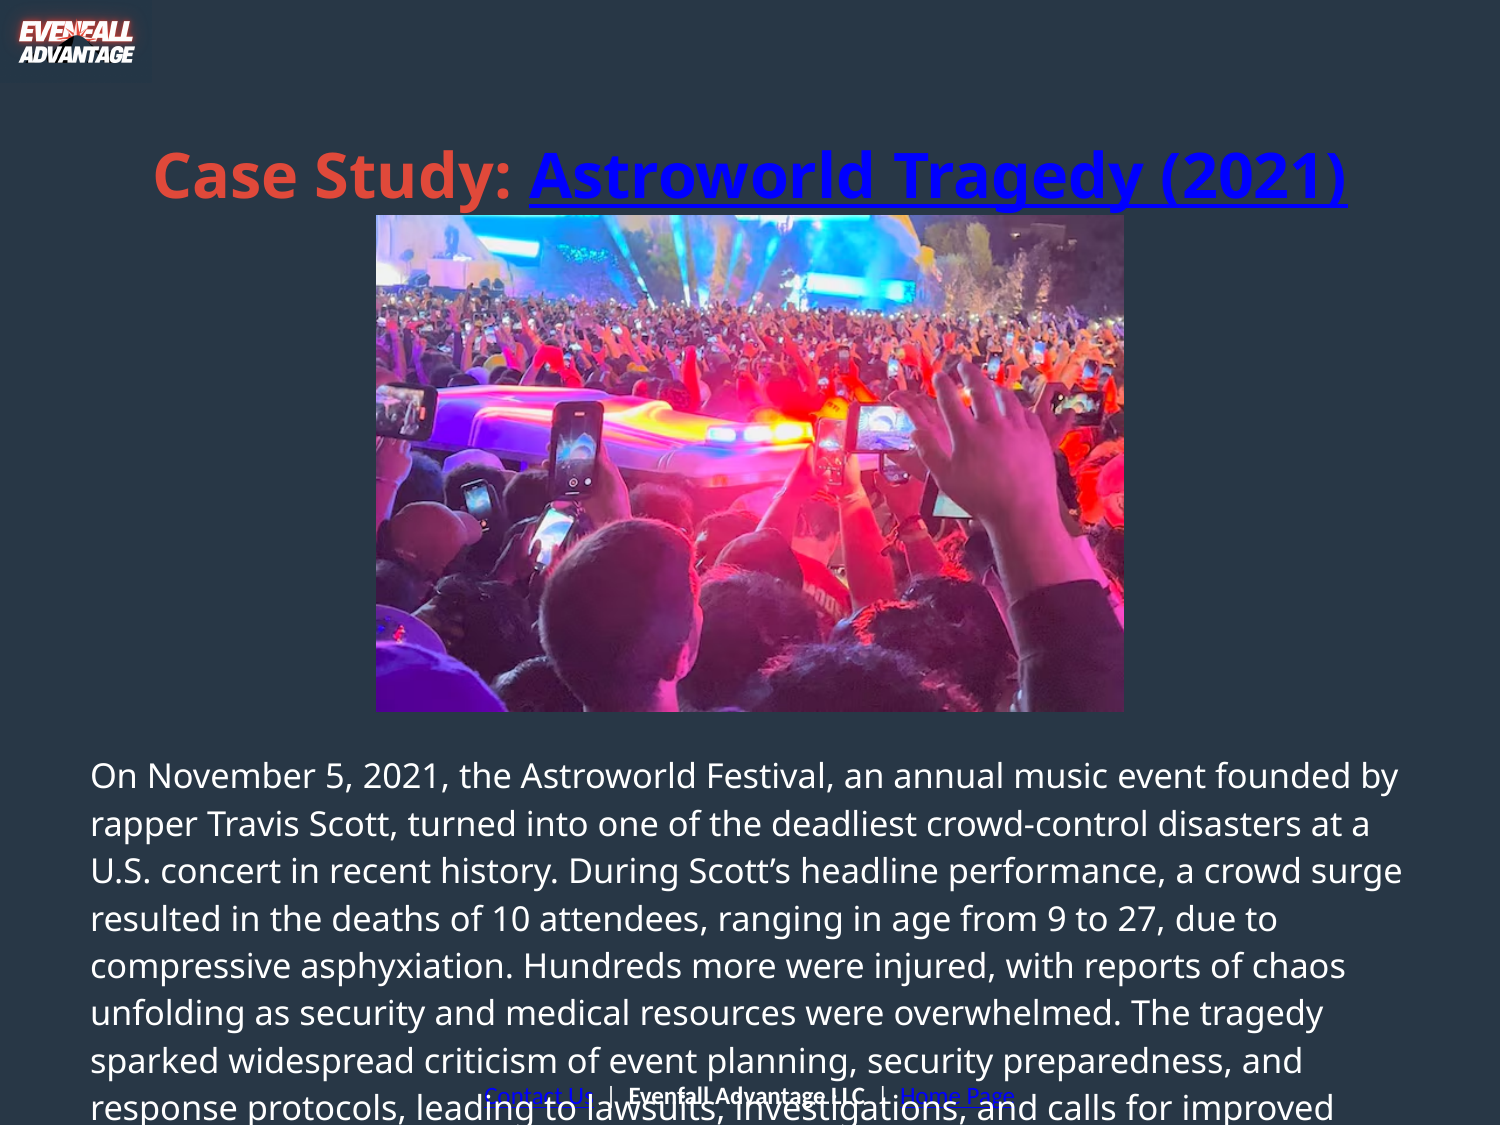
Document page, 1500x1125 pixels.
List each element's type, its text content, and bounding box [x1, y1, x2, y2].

picture [376, 215, 1124, 712]
title Case Study: Astroworld Tragedy (2021) [75, 76, 1425, 264]
list On November 5, 2021, the Astroworld Festival, an annual music event founded by rapper Travis Scott, turned into one of the deadliest crowd-control disasters at a U.S. concert in recent history. During Scott’s headline performance, a crowd surge resulted in the deaths of 10 attendees, ranging in age from 9 to 27, due to compressive asphyxiation. Hundreds more were injured, with reports of chaos unfolding as security and medical resources were overwhelmed. The tragedy sparked widespread criticism of event planning, security preparedness, and response protocols, leading to lawsuits, investigations, and calls for improved safety standards at large-scale events. [75, 740, 1425, 1005]
picture [0, 0, 152, 83]
